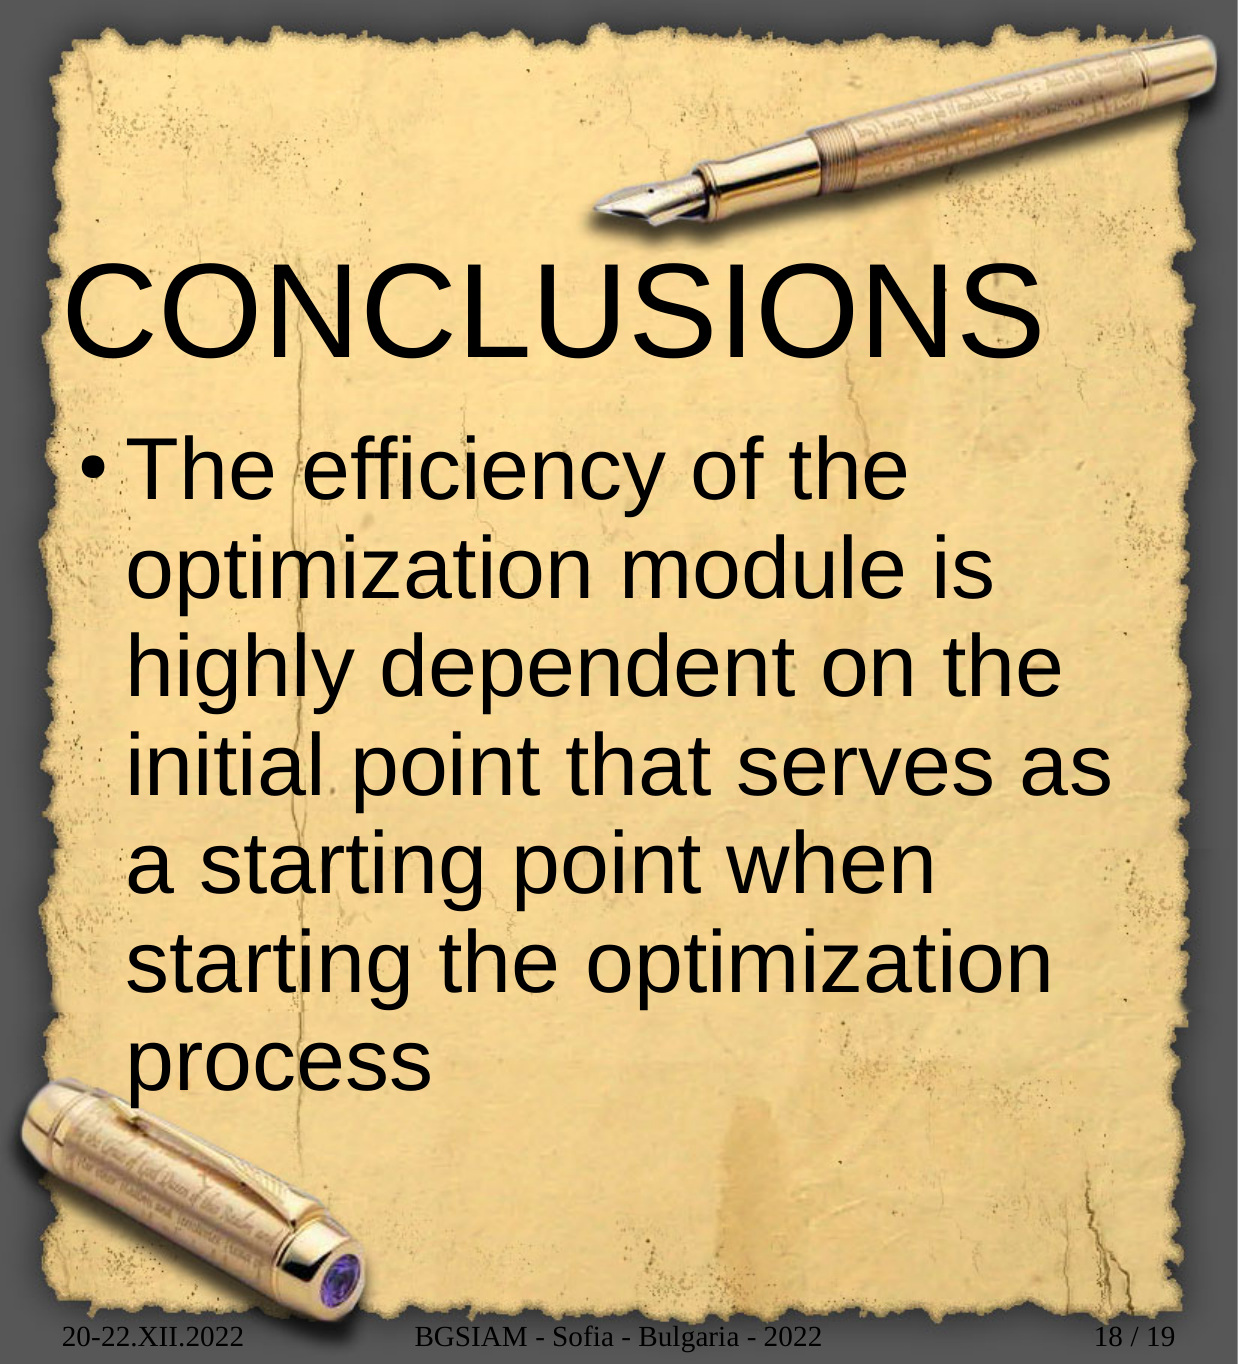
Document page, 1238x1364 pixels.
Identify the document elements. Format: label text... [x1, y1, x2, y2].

list The efficiency of the optimization module is highly dependent on the initial point that serves as a starting point when starting the optimization process [61, 420, 1176, 1110]
title Conclusions [61, 236, 1176, 387]
picture [0, 0, 1238, 1364]
